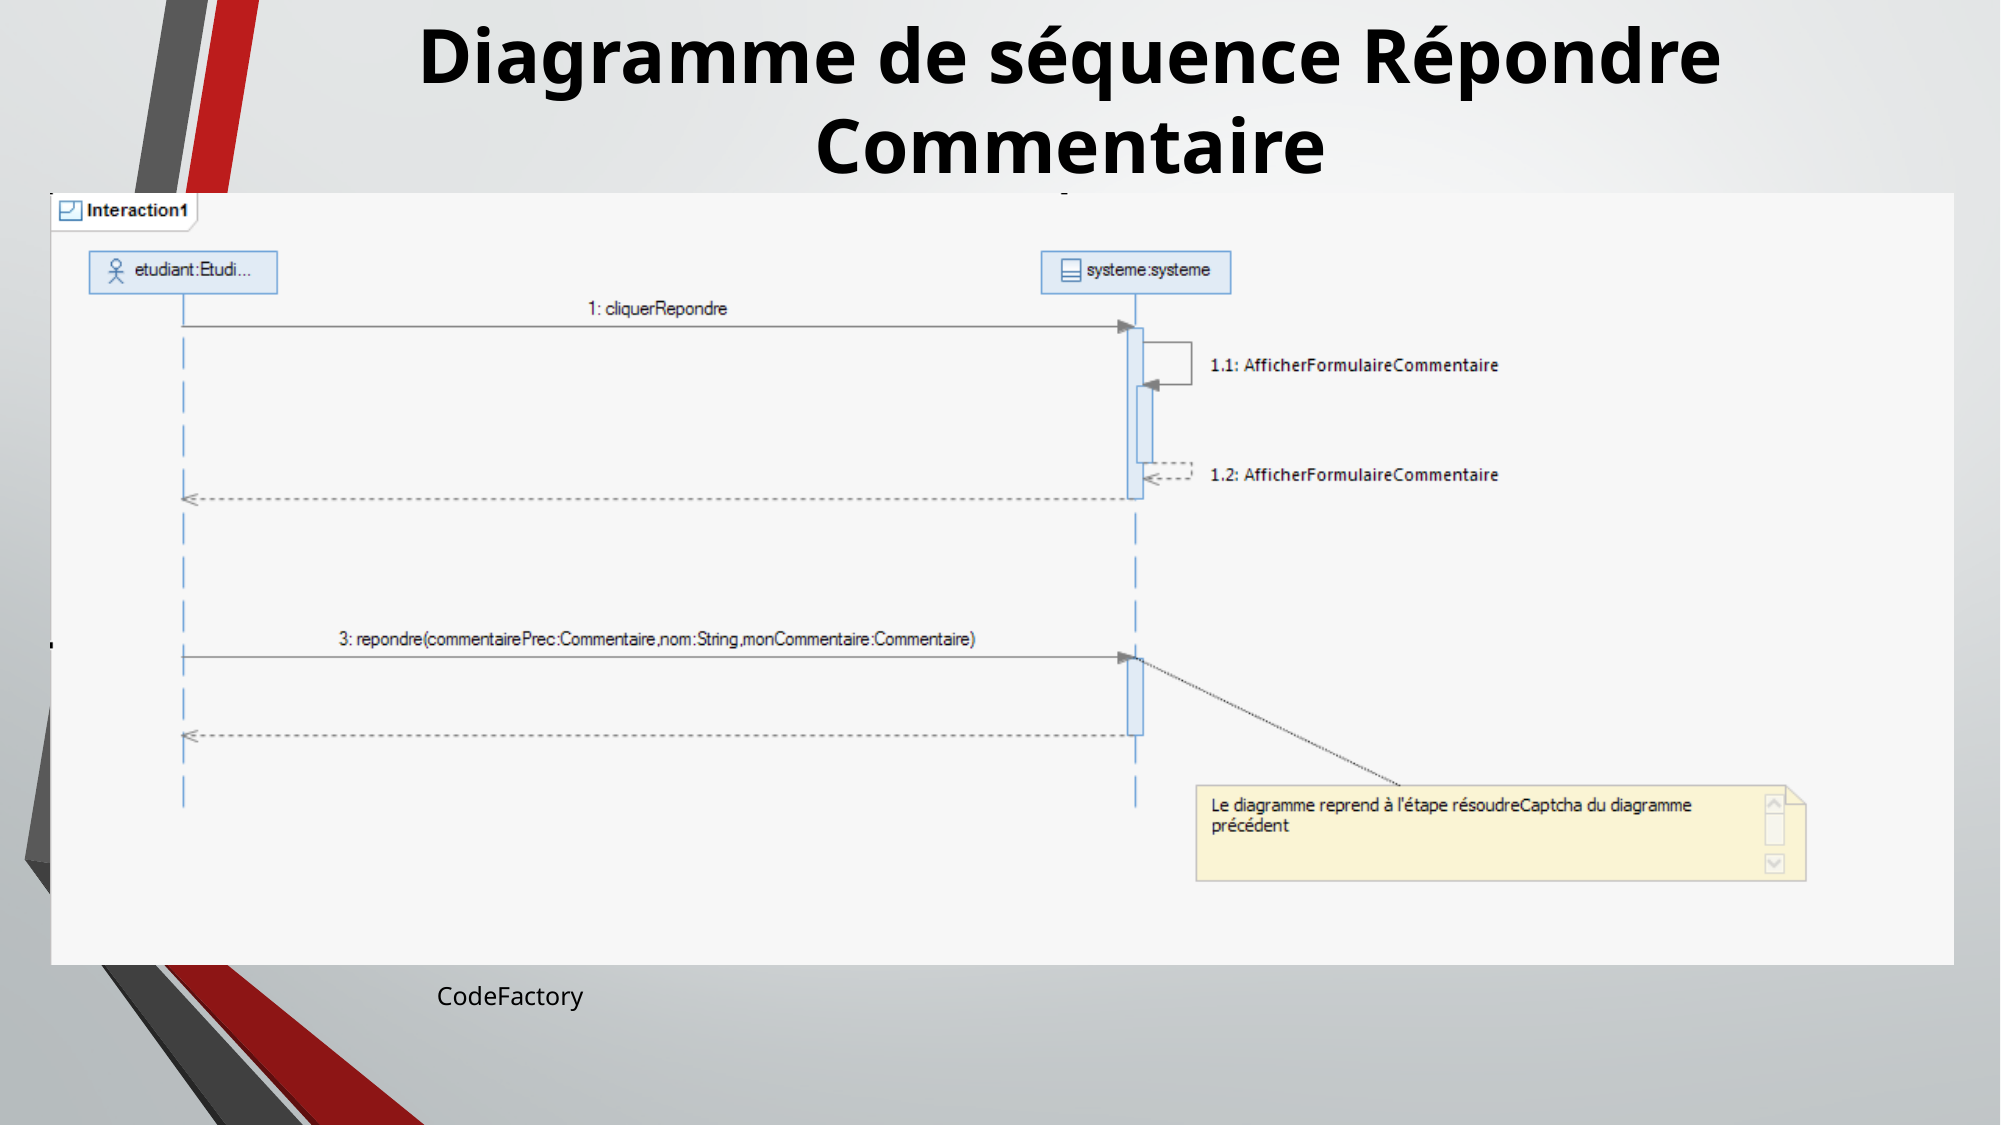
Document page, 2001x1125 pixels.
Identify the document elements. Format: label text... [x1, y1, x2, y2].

footer CodeFactory [421, 965, 1584, 1025]
title Diagramme de séquence Répondre Commentaire [248, 0, 1893, 193]
picture [0, 0, 2001, 1125]
